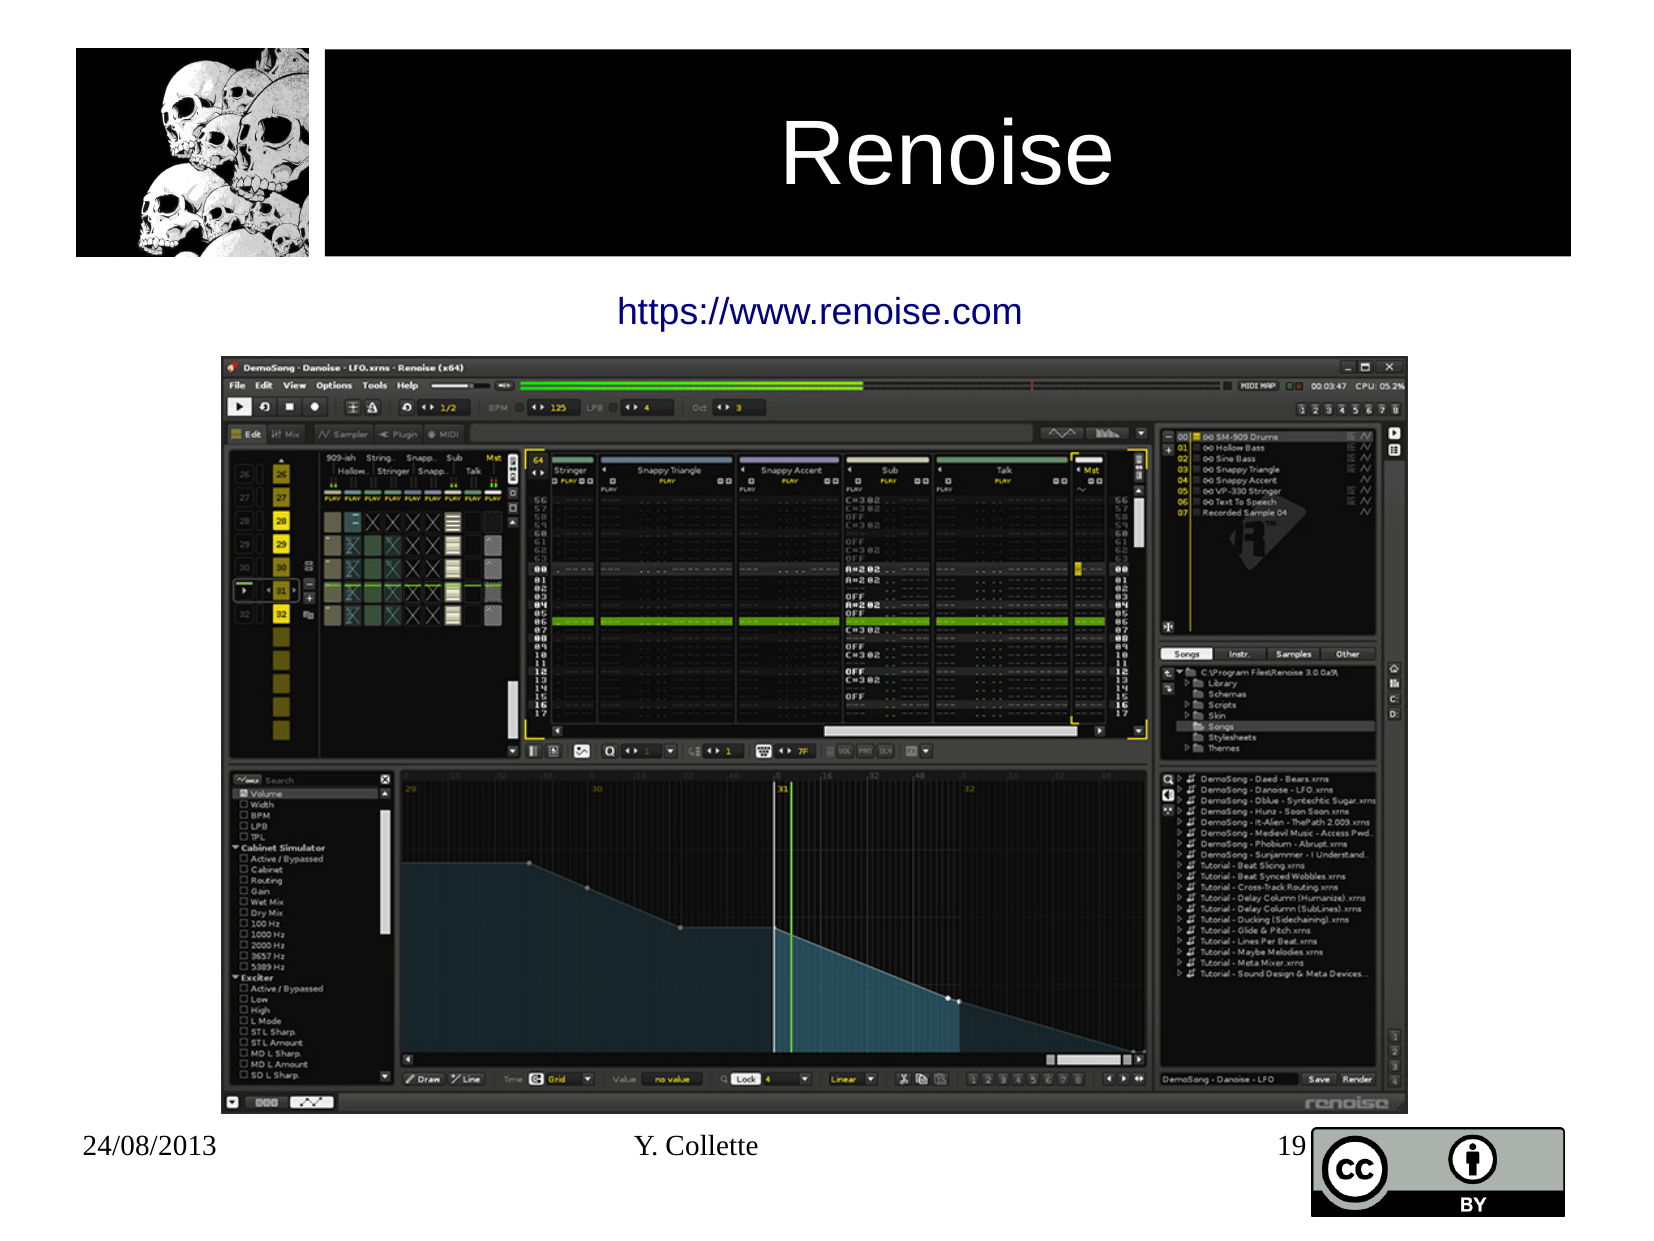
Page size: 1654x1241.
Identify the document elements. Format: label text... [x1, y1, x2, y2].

picture [76, 48, 309, 257]
text_box https://www.renoise.com [602, 283, 1039, 341]
picture [1311, 1127, 1565, 1217]
picture [221, 356, 1408, 1115]
title Renoise [324, 49, 1571, 257]
